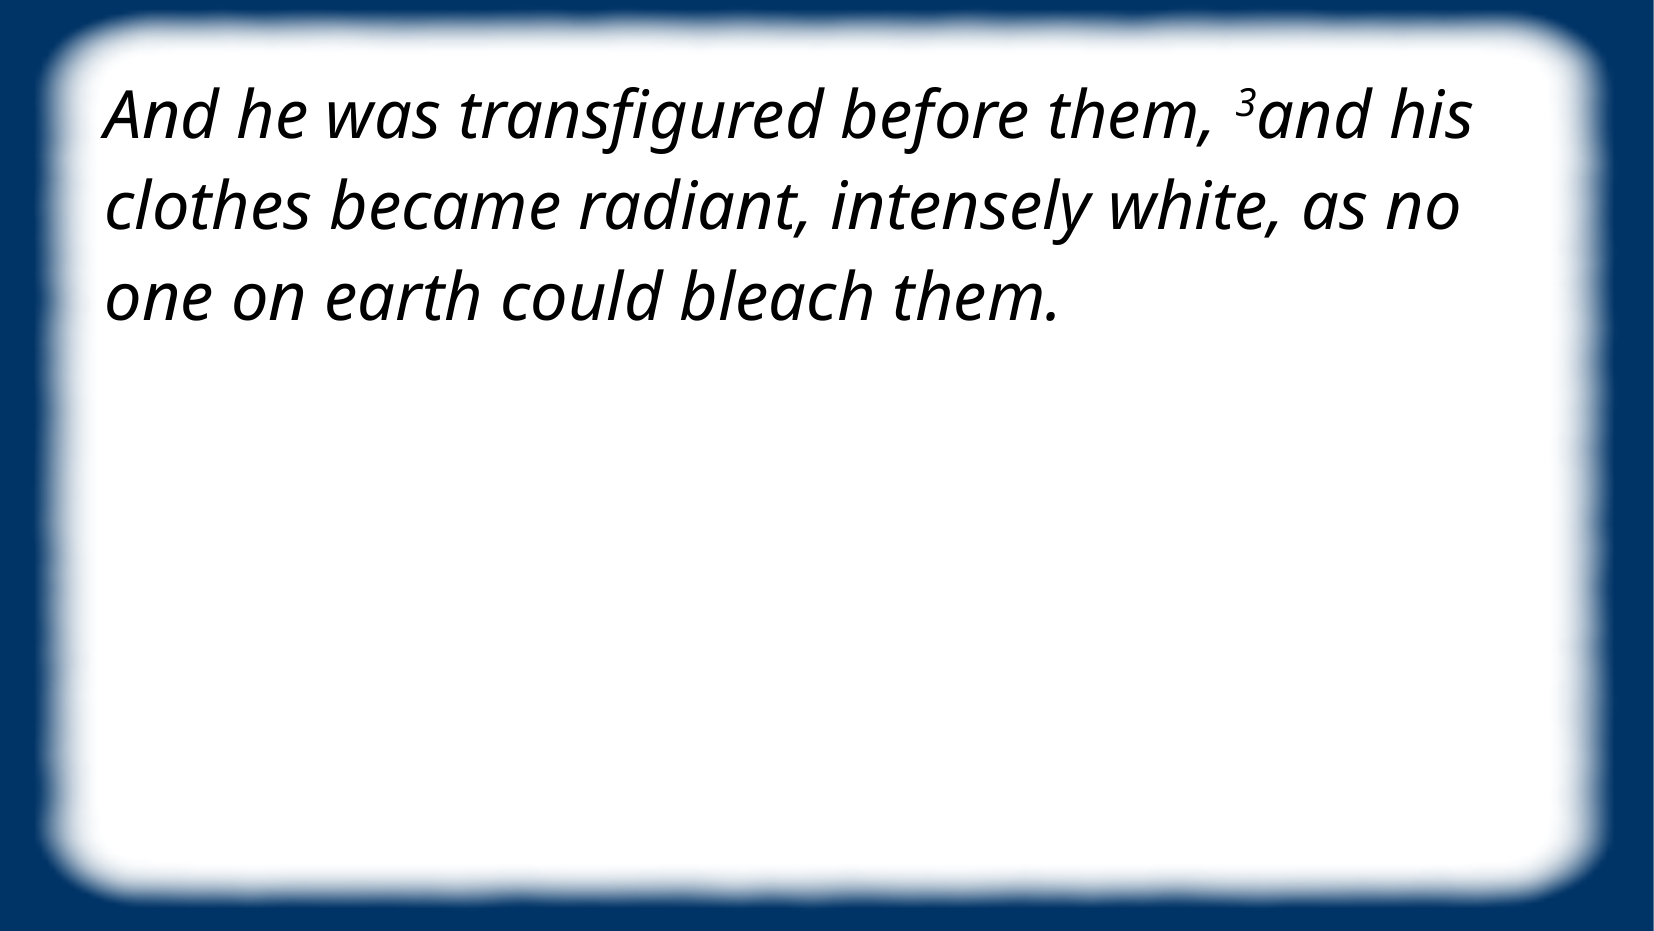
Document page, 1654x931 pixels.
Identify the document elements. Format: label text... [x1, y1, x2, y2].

text_box And he was transfigured before them, 3and his clothes became radiant, intensely white, as no one on earth could bleach them. [90, 60, 1561, 361]
picture [0, 0, 1654, 931]
